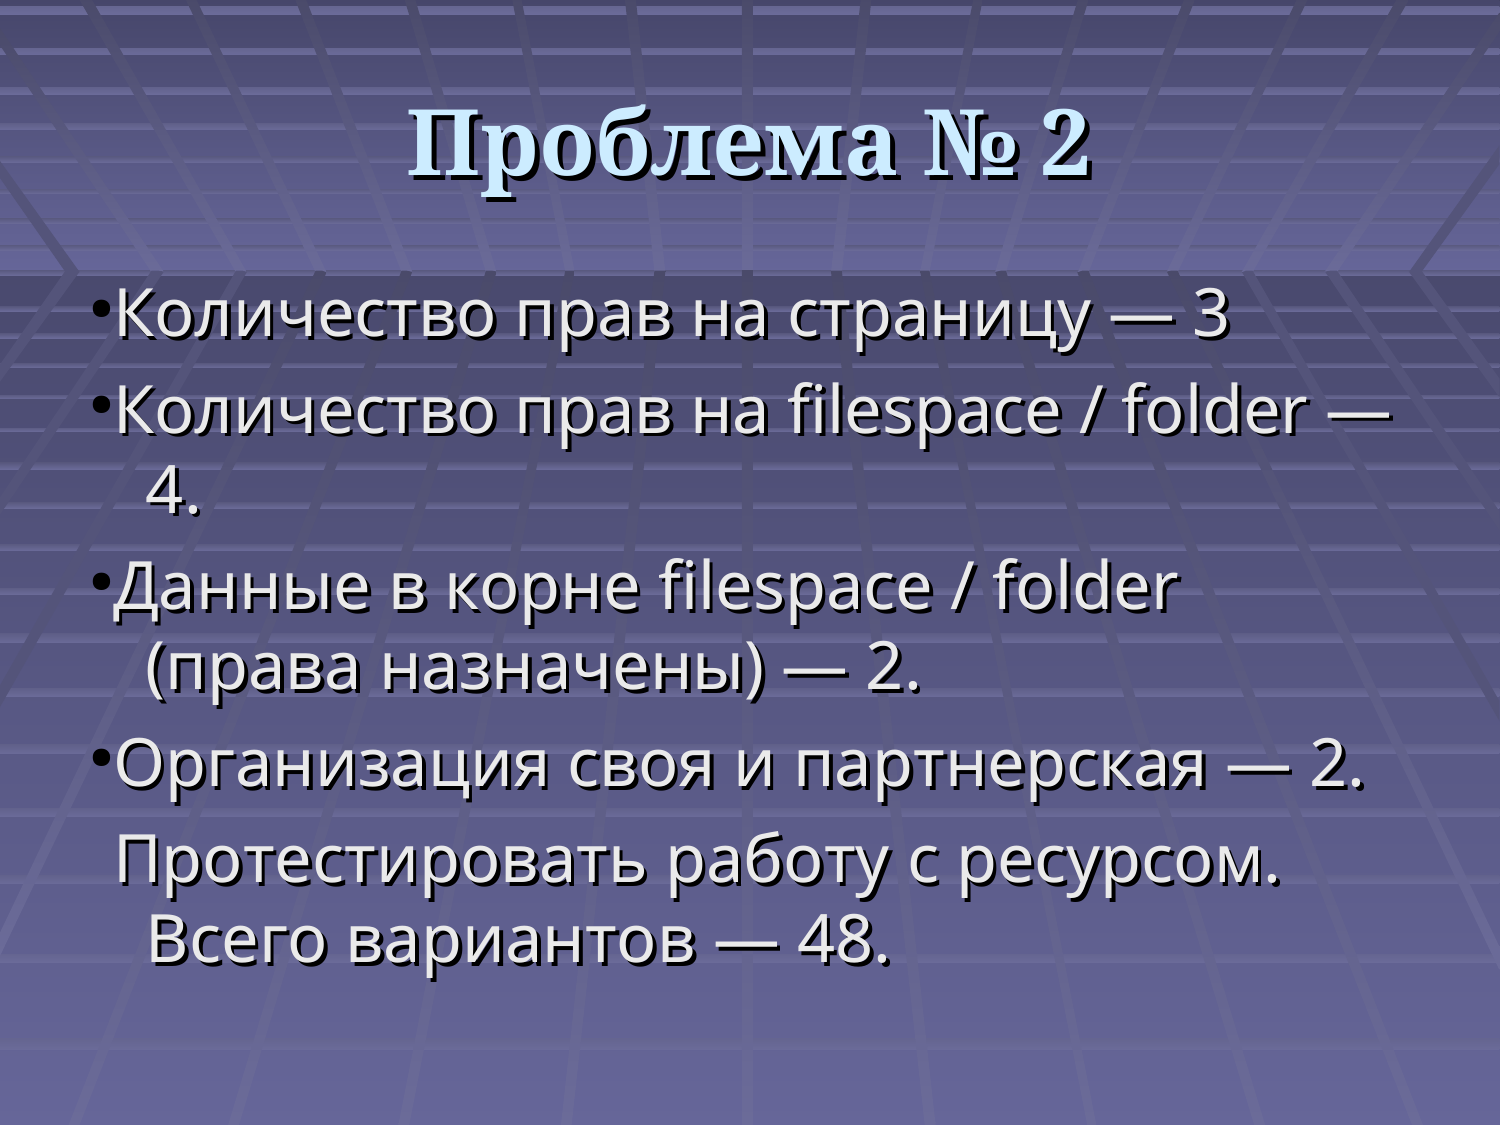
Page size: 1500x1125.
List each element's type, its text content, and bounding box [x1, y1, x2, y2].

title Проблема № 2 [74, 20, 1424, 257]
list Количество прав на страницу — 3 Количество прав на filespace / folder — 4. Данные в корне filespace / folder (права назначены) — 2. Организация своя и партнерская — 2. Протестировать работу с ресурсом. Всего вариантов — 48. [74, 262, 1424, 1005]
